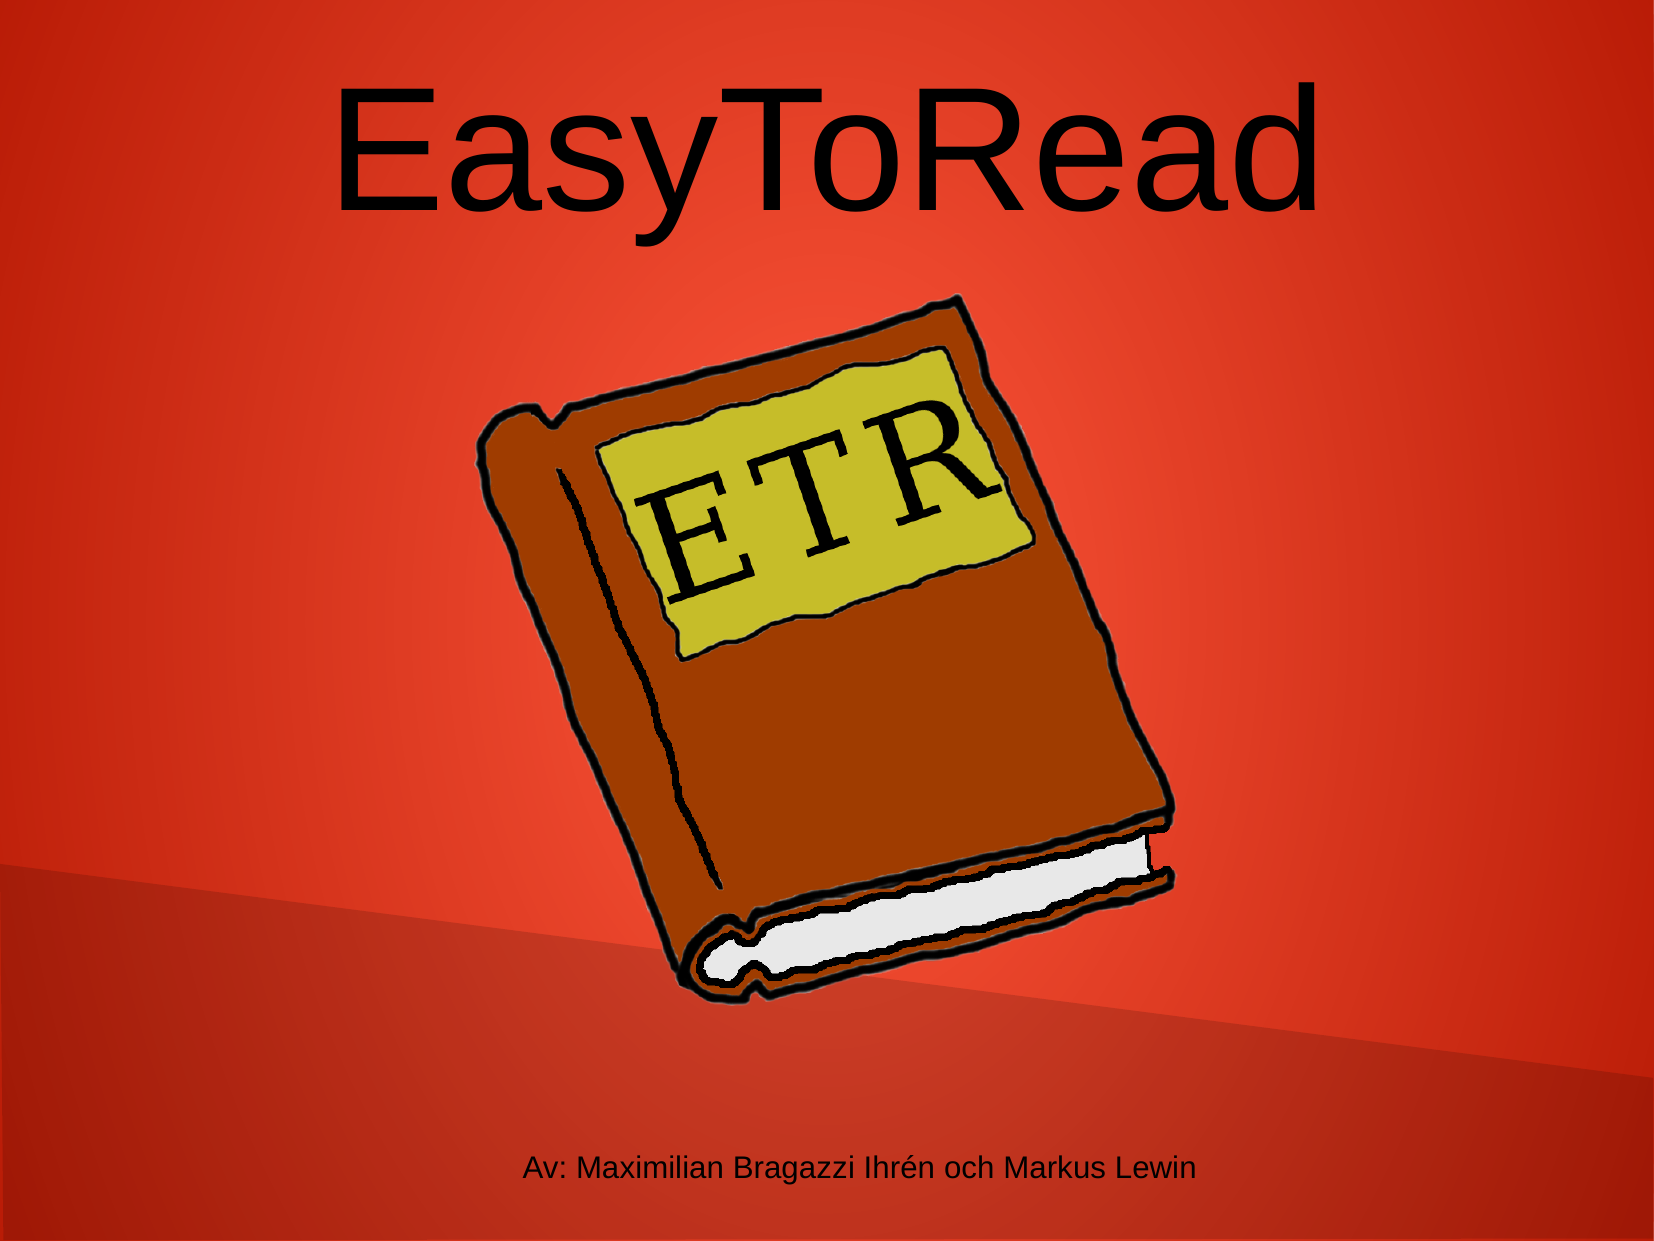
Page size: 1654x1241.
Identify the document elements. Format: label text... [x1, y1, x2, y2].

title EasyToRead [82, 47, 1571, 252]
text_box Av: Maximilian Bragazzi Ihrén och Markus Lewin [507, 1142, 1217, 1193]
picture [467, 290, 1187, 1010]
